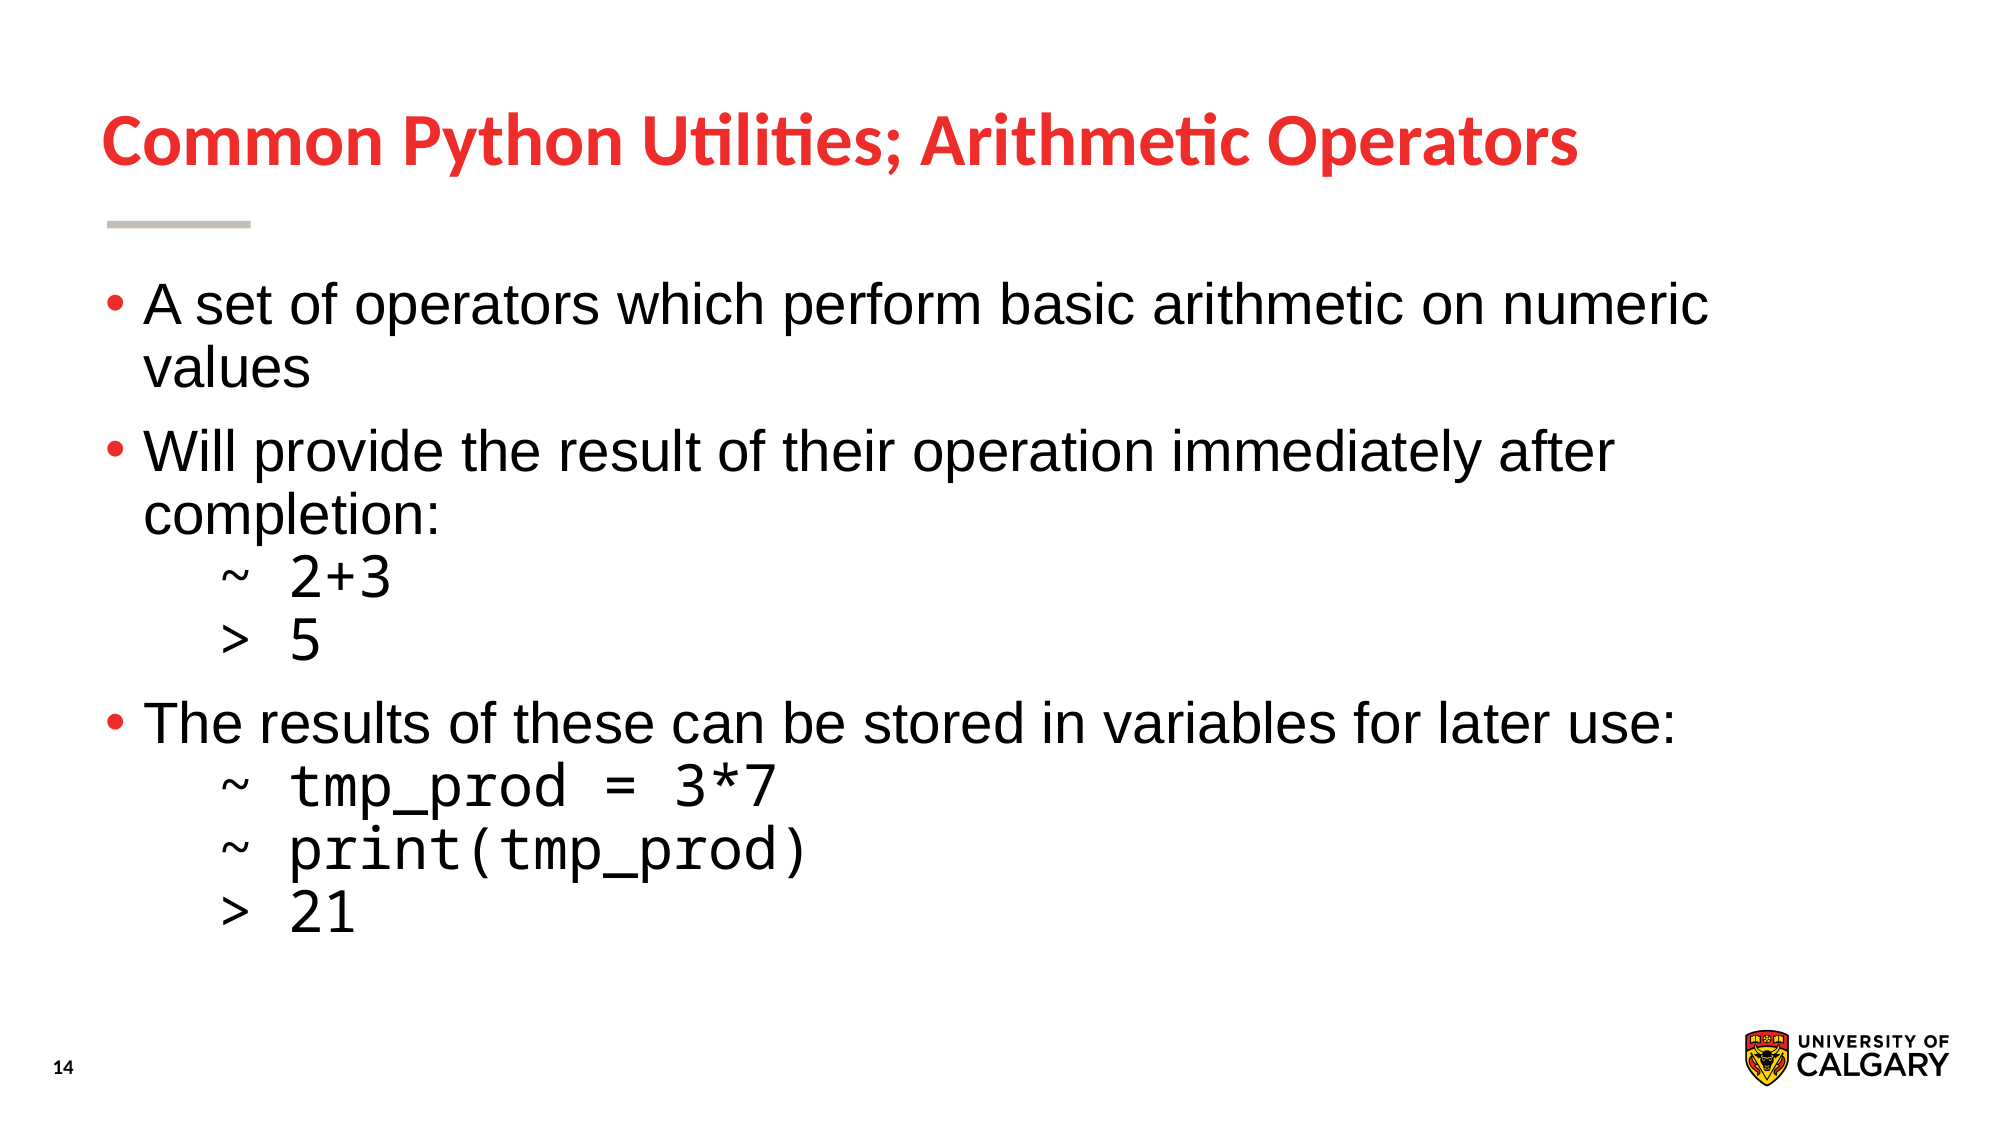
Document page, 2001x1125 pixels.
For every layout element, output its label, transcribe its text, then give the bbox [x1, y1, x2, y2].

title Common Python Utilities; Arithmetic Operators [87, 60, 1774, 222]
picture [1722, 1012, 1972, 1099]
list A set of operators which perform basic arithmetic on numeric values Will provide the result of their operation immediately after completion: ~ 2+3 > 5 The results of these can be stored in variables for later use: ~ tmp_prod = 3*7 ~ print(tmp_prod) > 21 [91, 266, 1774, 981]
